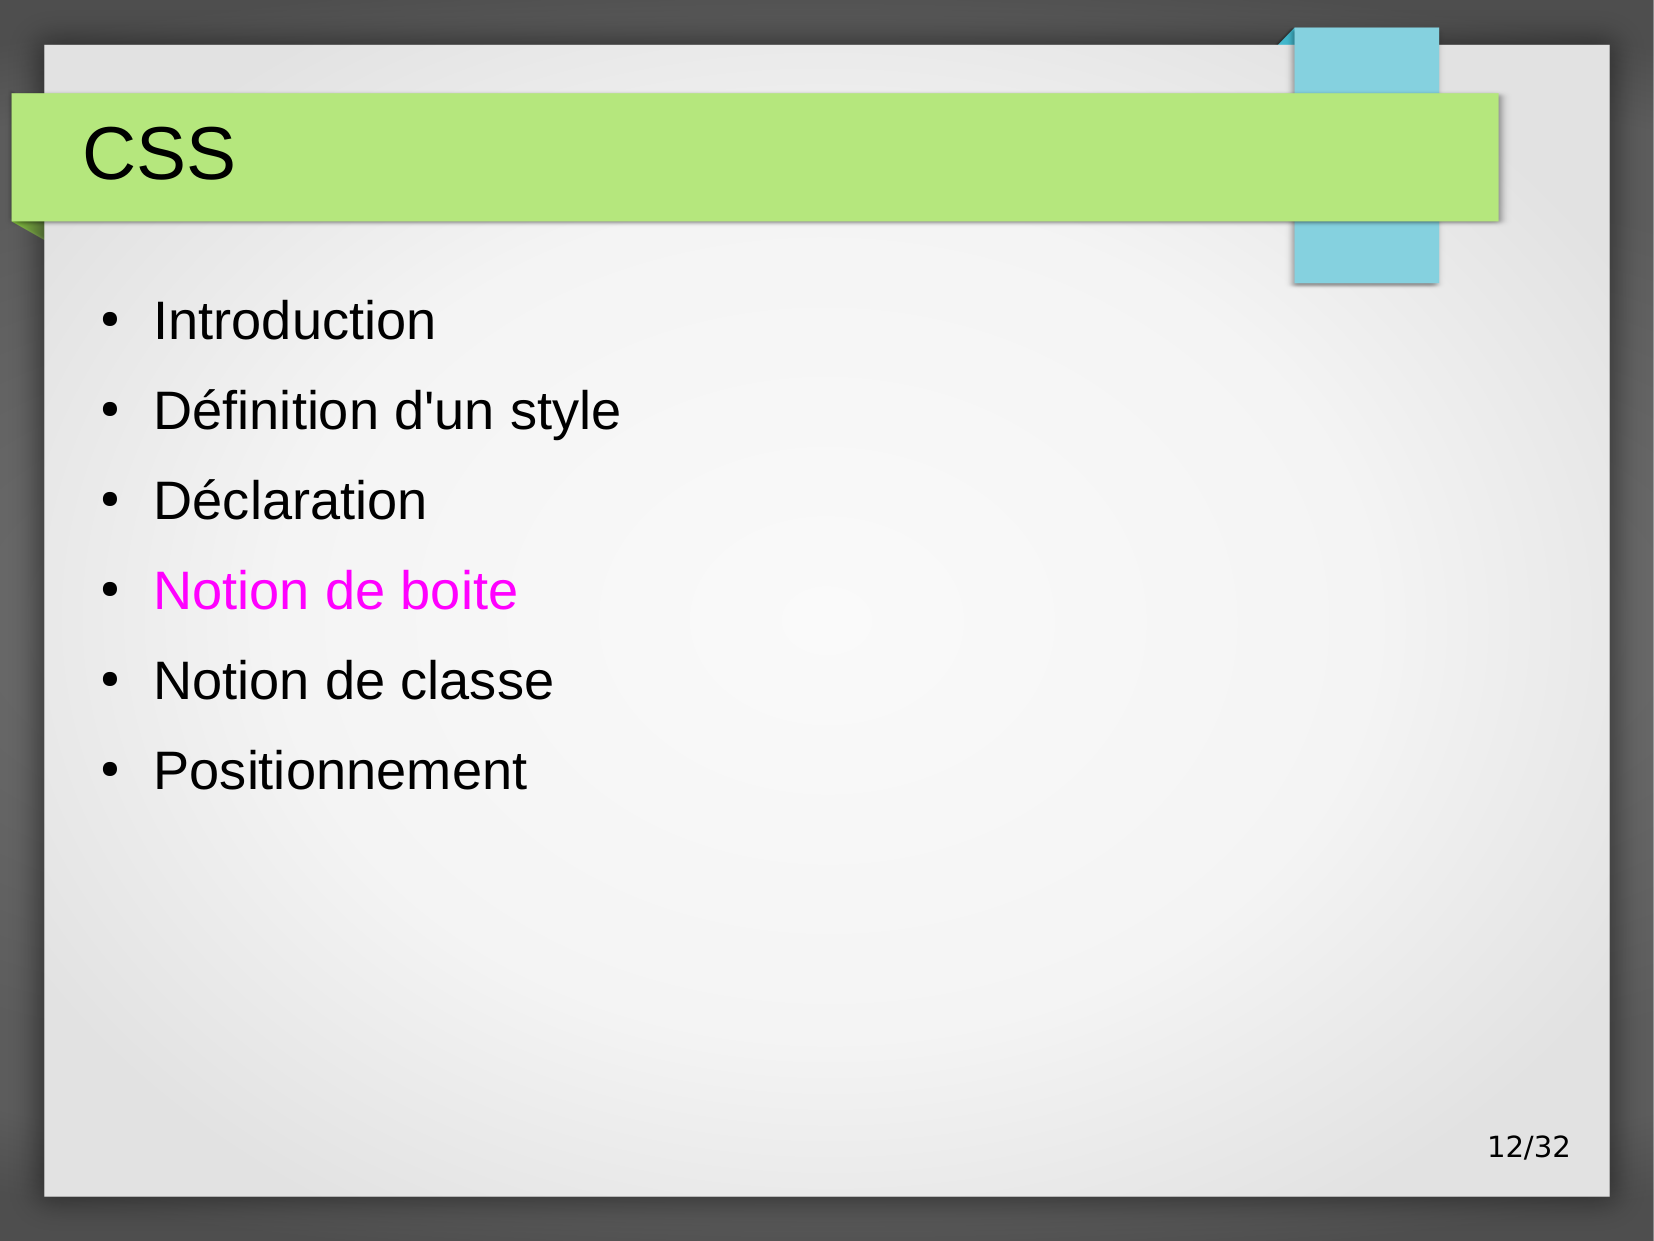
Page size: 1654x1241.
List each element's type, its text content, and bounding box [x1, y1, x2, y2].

title CSS [82, 94, 1264, 213]
picture [0, 0, 1654, 1241]
list Introduction Définition d'un style Déclaration Notion de boite Notion de classe Positionnement [82, 290, 1571, 1115]
